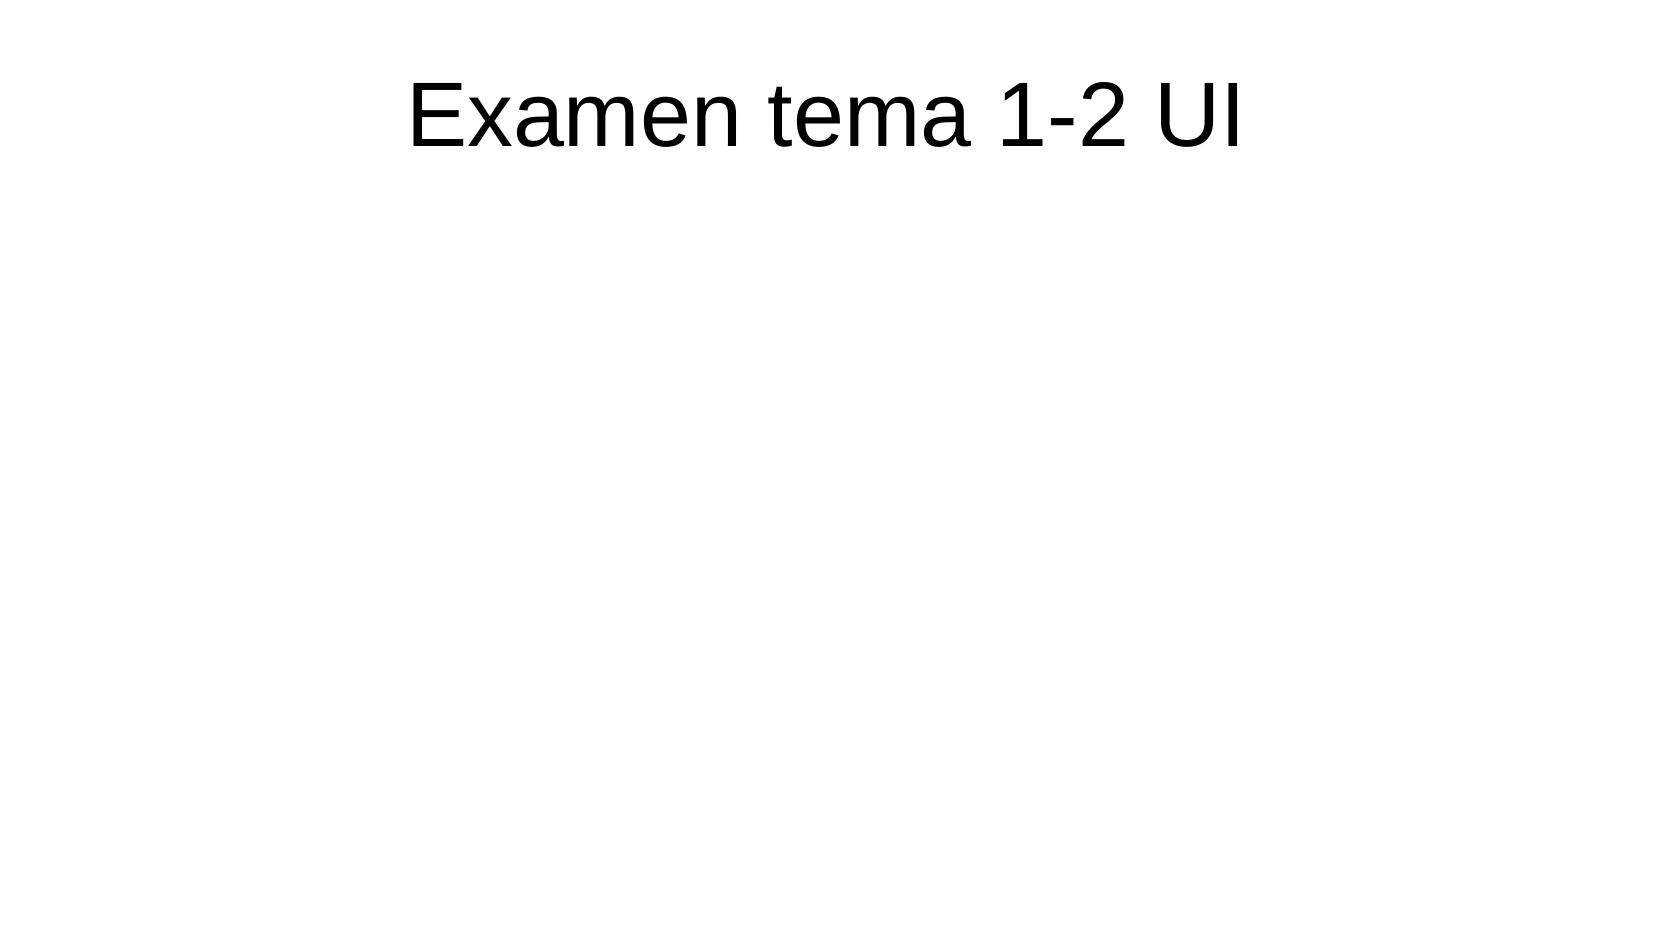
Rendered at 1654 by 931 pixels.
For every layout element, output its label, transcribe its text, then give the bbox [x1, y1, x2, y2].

title Examen tema 1-2 UI [82, 37, 1571, 193]
